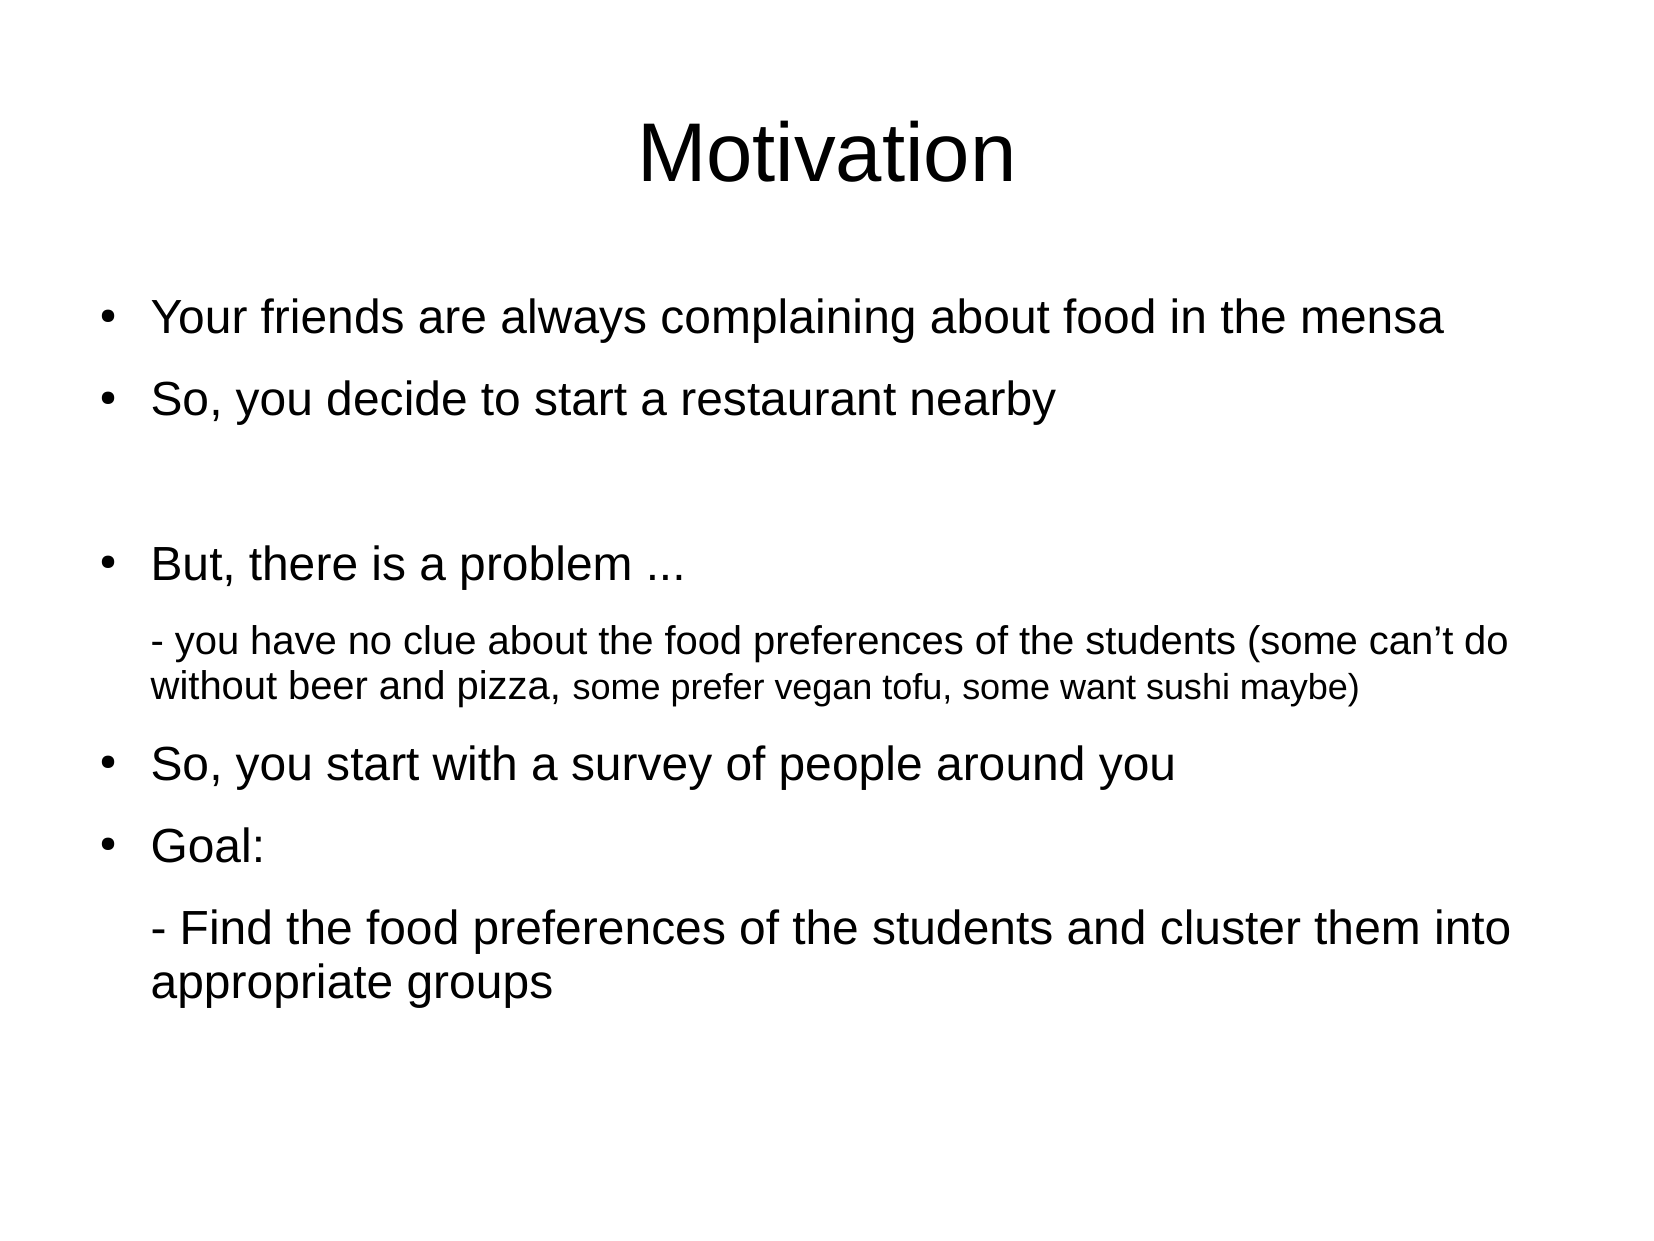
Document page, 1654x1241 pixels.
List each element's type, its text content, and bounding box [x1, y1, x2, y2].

list Your friends are always complaining about food in the mensa So, you decide to start a restaurant nearby But, there is a problem ... - you have no clue about the food preferences of the students (some can’t do without beer and pizza, some prefer vegan tofu, some want sushi maybe) So, you start with a survey of people around you Goal: - Find the food preferences of the students and cluster them into appropriate groups [82, 290, 1571, 1010]
title Motivation [82, 49, 1571, 257]
